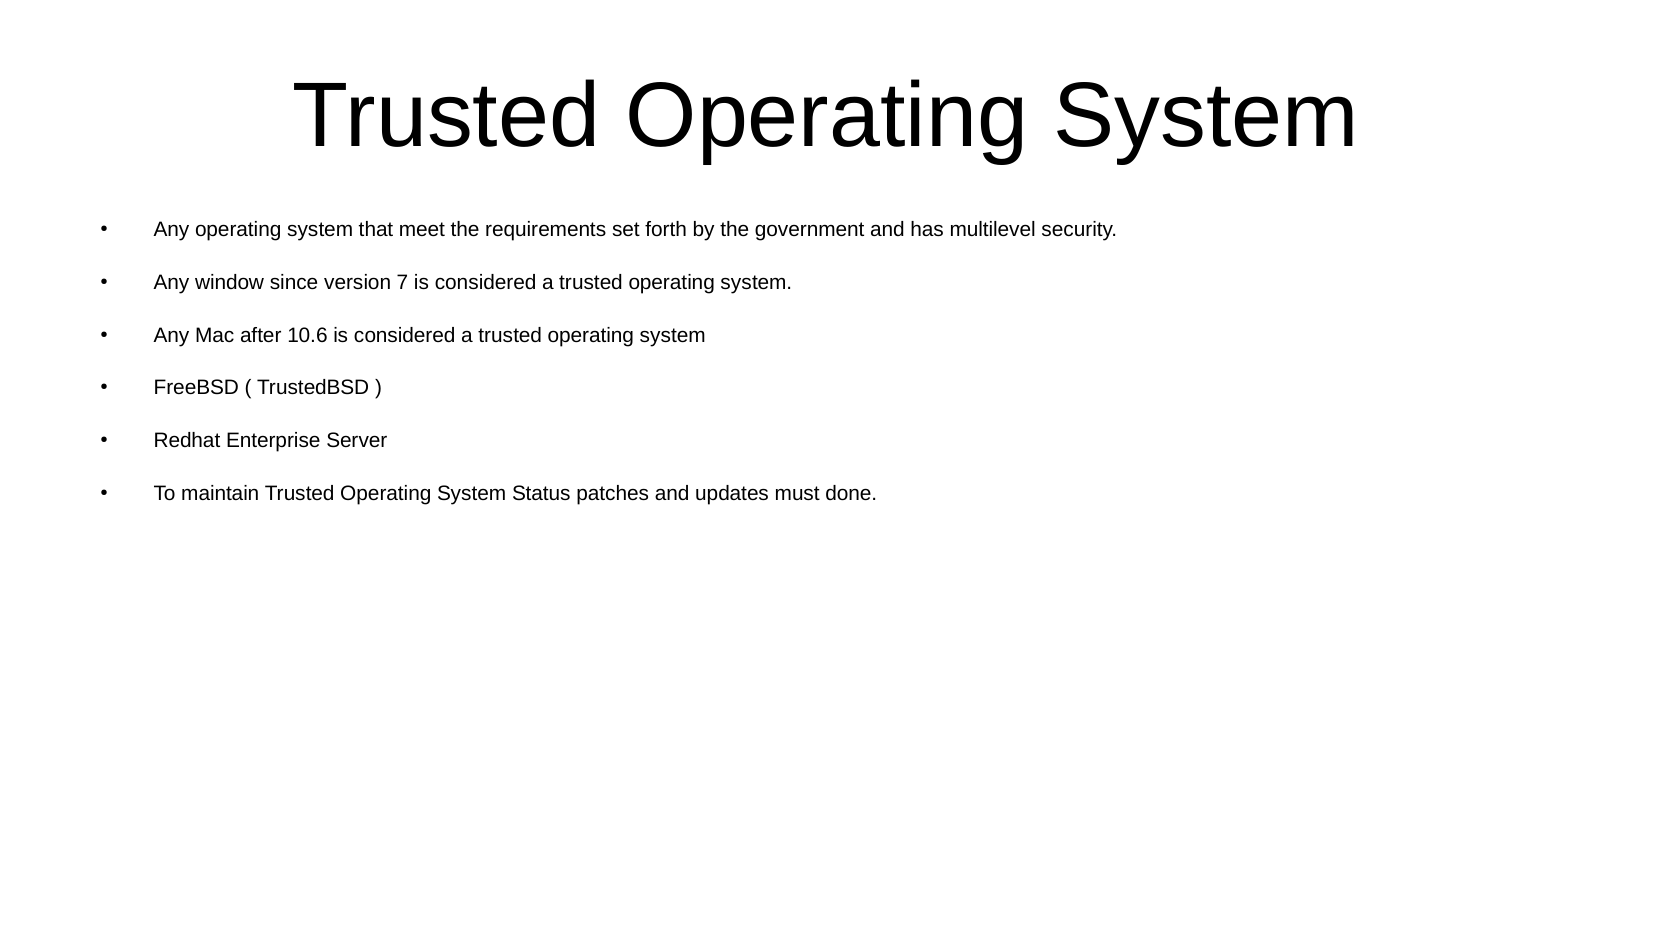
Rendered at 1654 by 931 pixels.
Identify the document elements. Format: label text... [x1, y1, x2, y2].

list Any operating system that meet the requirements set forth by the government and has multilevel security. Any window since version 7 is considered a trusted operating system. Any Mac after 10.6 is considered a trusted operating system FreeBSD ( TrustedBSD ) Redhat Enterprise Server To maintain Trusted Operating System Status patches and updates must done. [82, 217, 1636, 916]
title Trusted Operating System [82, 37, 1571, 193]
